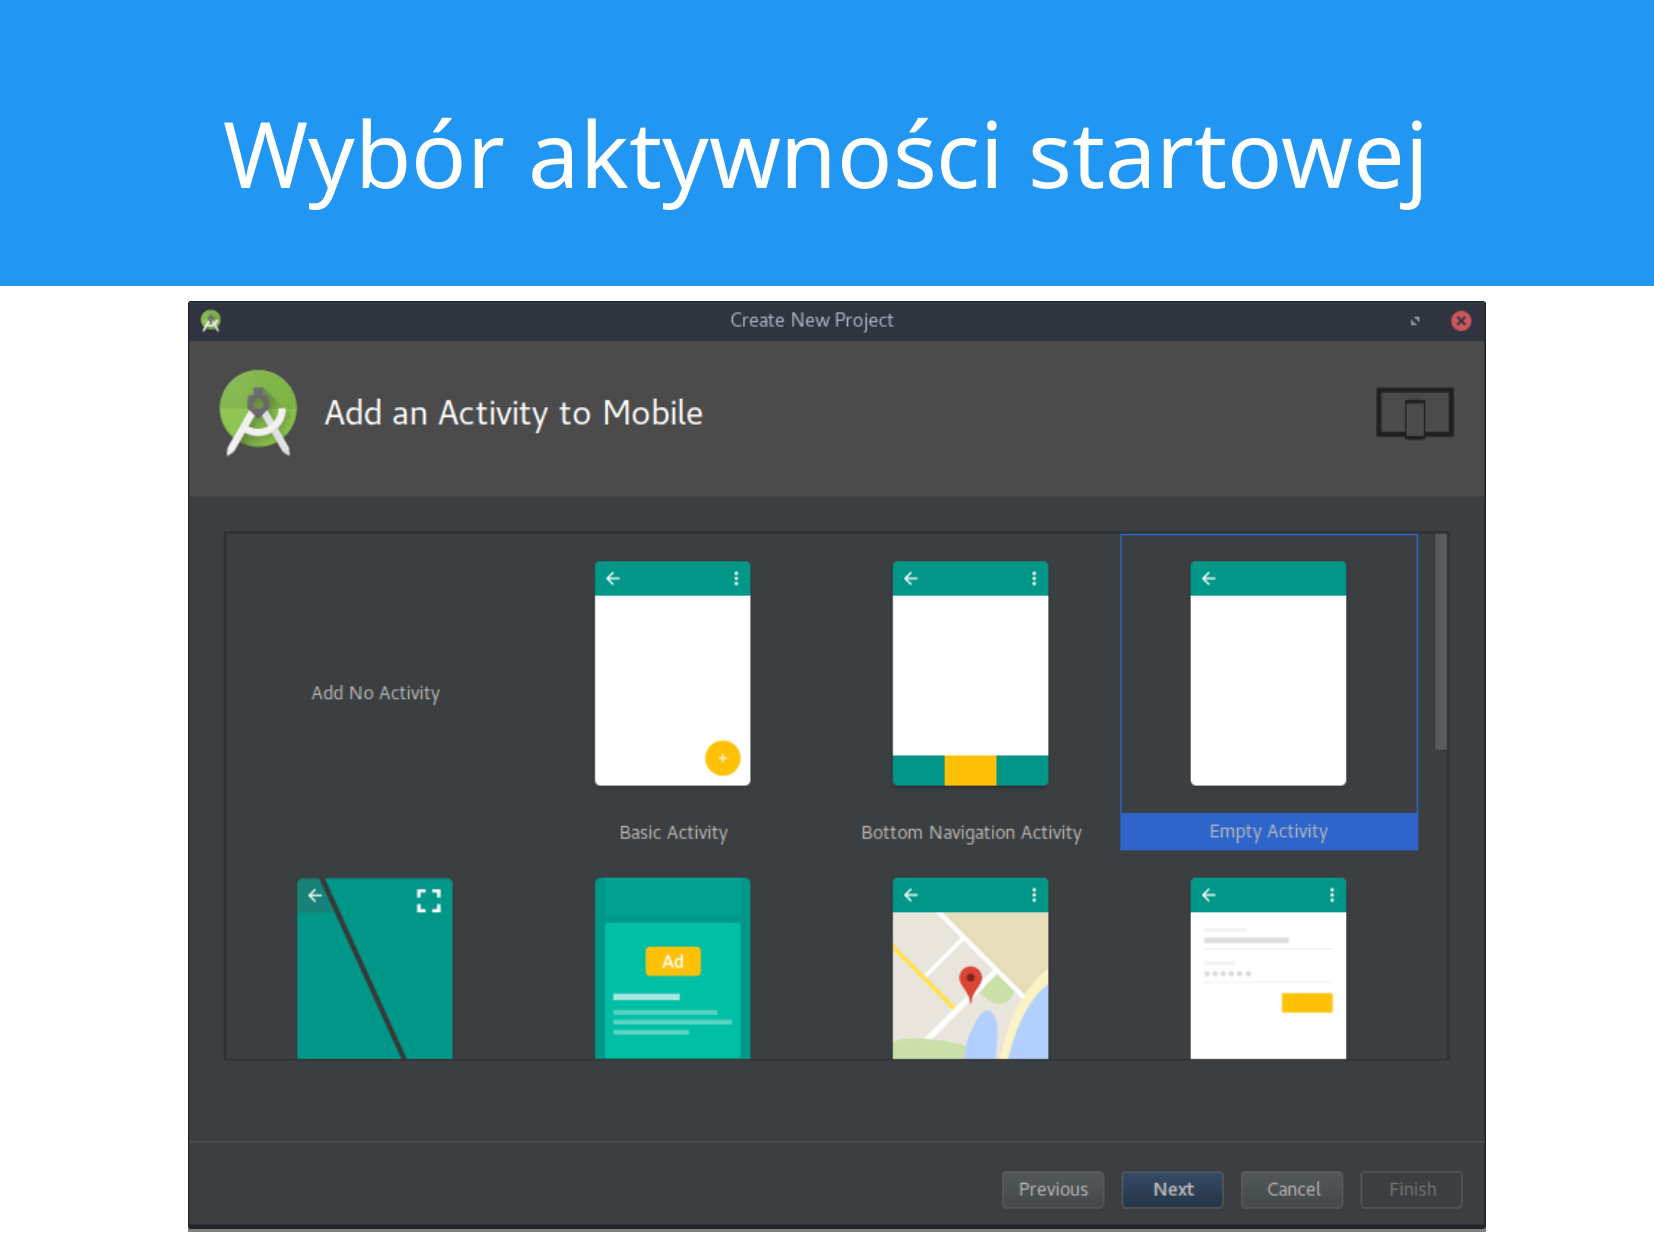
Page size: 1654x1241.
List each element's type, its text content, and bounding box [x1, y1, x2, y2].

picture [188, 301, 1486, 1229]
title Wybór aktywności startowej [82, 49, 1571, 257]
